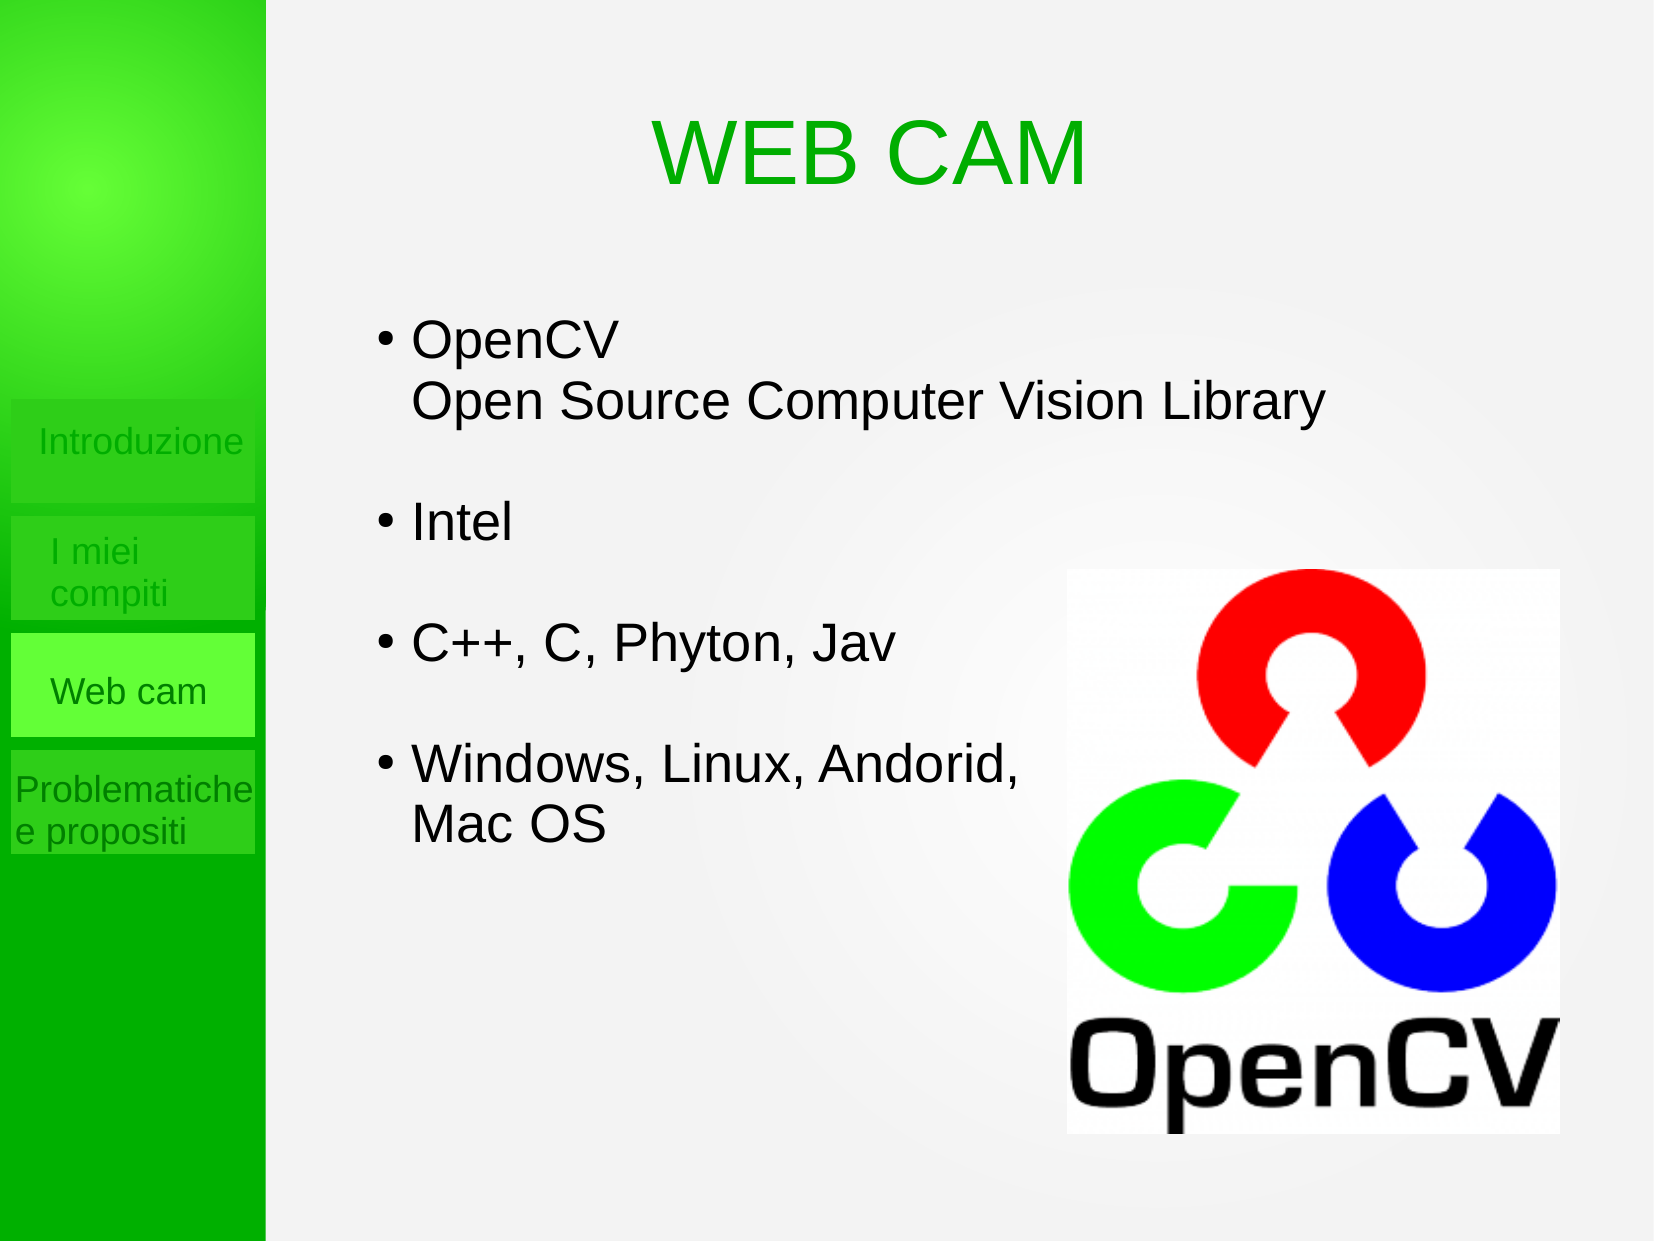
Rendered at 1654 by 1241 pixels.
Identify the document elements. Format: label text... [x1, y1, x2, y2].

title WEB CAM [537, 49, 1205, 257]
picture [1067, 569, 1560, 1134]
text_box Introduzione [23, 413, 308, 471]
text_box Web cam [35, 663, 265, 720]
text_box OpenCV Open Source Computer Vision Library Intel C++, C, Phyton, Jav Windows, Linux, Andorid, Mac OS [361, 302, 1531, 862]
text_box I miei compiti [35, 523, 252, 623]
text_box Problematiche e propositi [0, 760, 272, 860]
